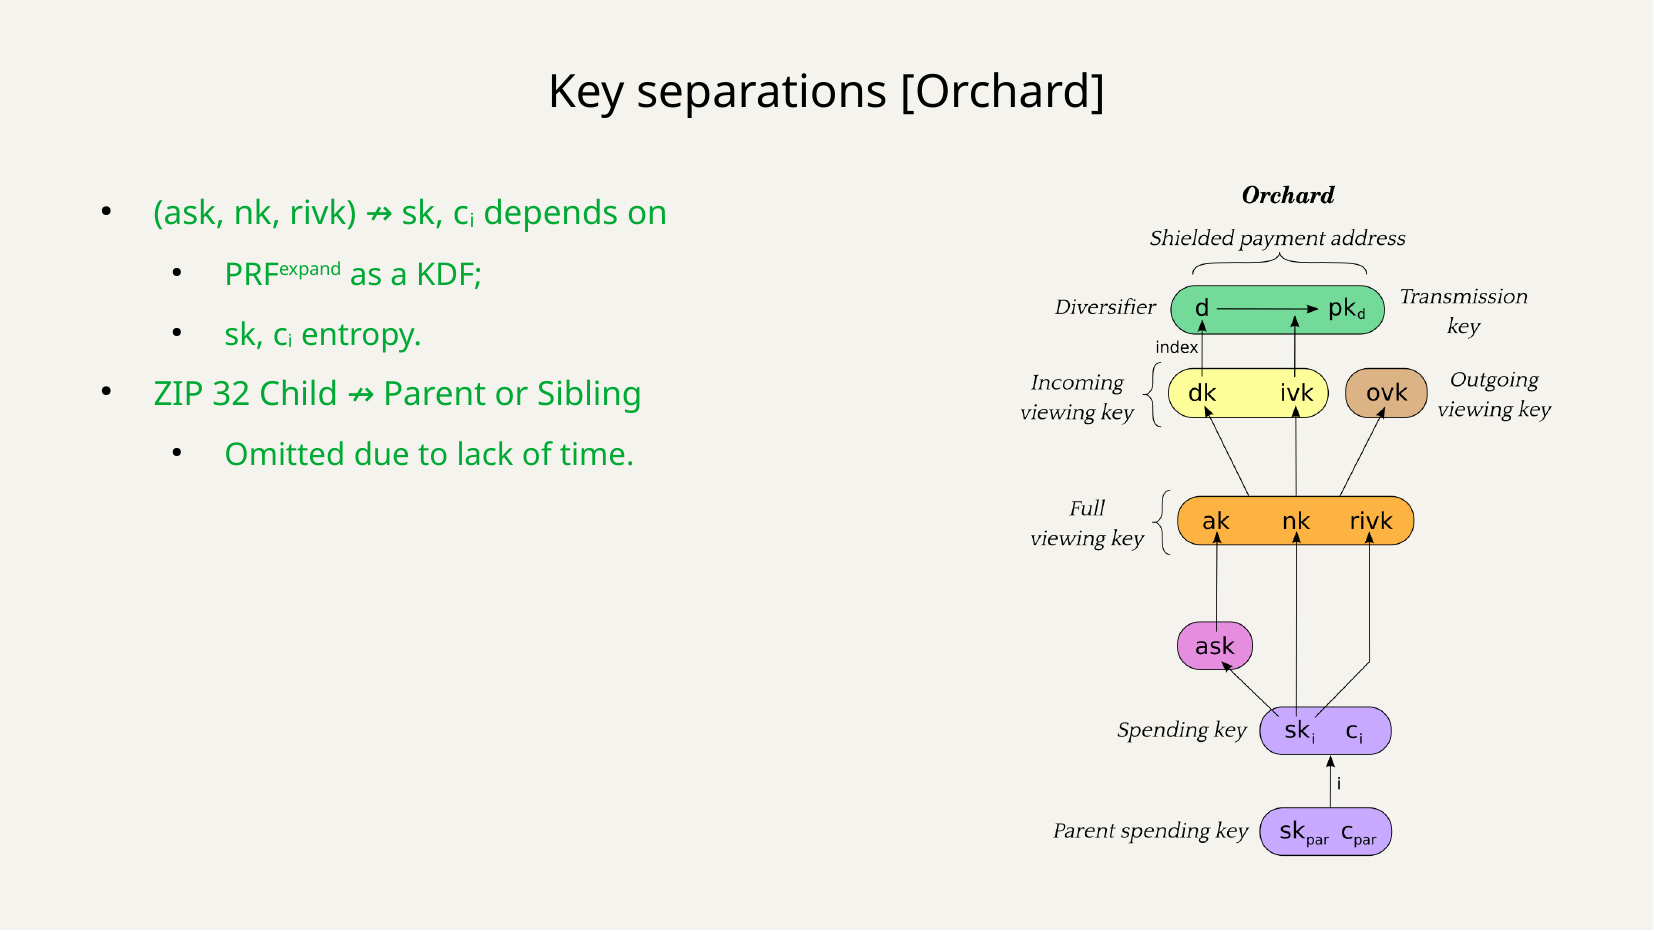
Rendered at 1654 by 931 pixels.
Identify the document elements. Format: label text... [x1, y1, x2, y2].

picture [1009, 177, 1560, 866]
title Key separations [Orchard] [82, 57, 1571, 121]
list (ask, nk, rivk) ↛ sk, ci depends on PRFexpand as a KDF; sk, ci entropy. ZIP 32 Child ↛ Parent or Sibling Omitted due to lack of time. [82, 188, 969, 854]
